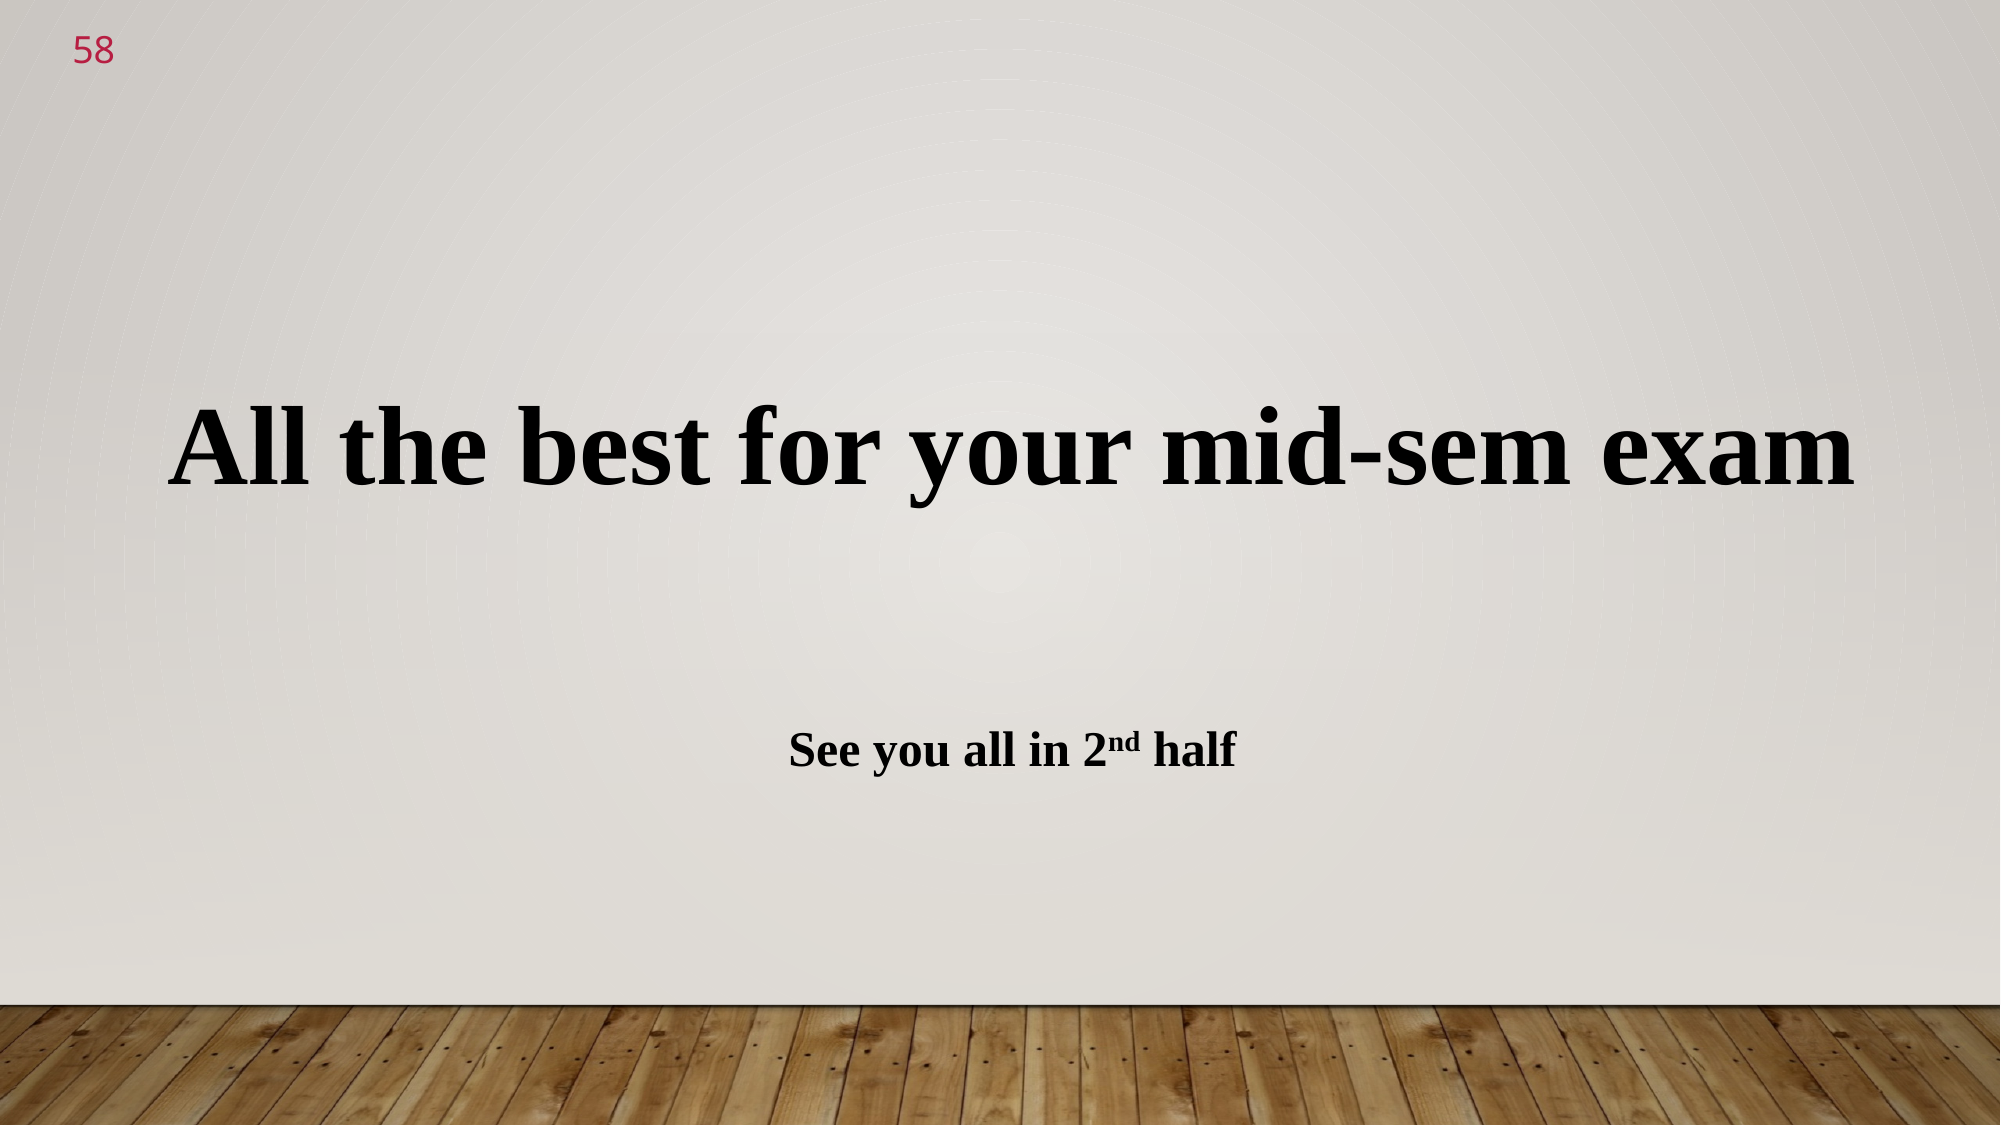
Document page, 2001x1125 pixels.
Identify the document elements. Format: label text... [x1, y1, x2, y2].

picture [0, 1005, 2000, 1125]
text_box All the best for your mid-sem exam See you all in 2nd half [63, 296, 1887, 785]
slide_number 21 [0, 18, 131, 102]
